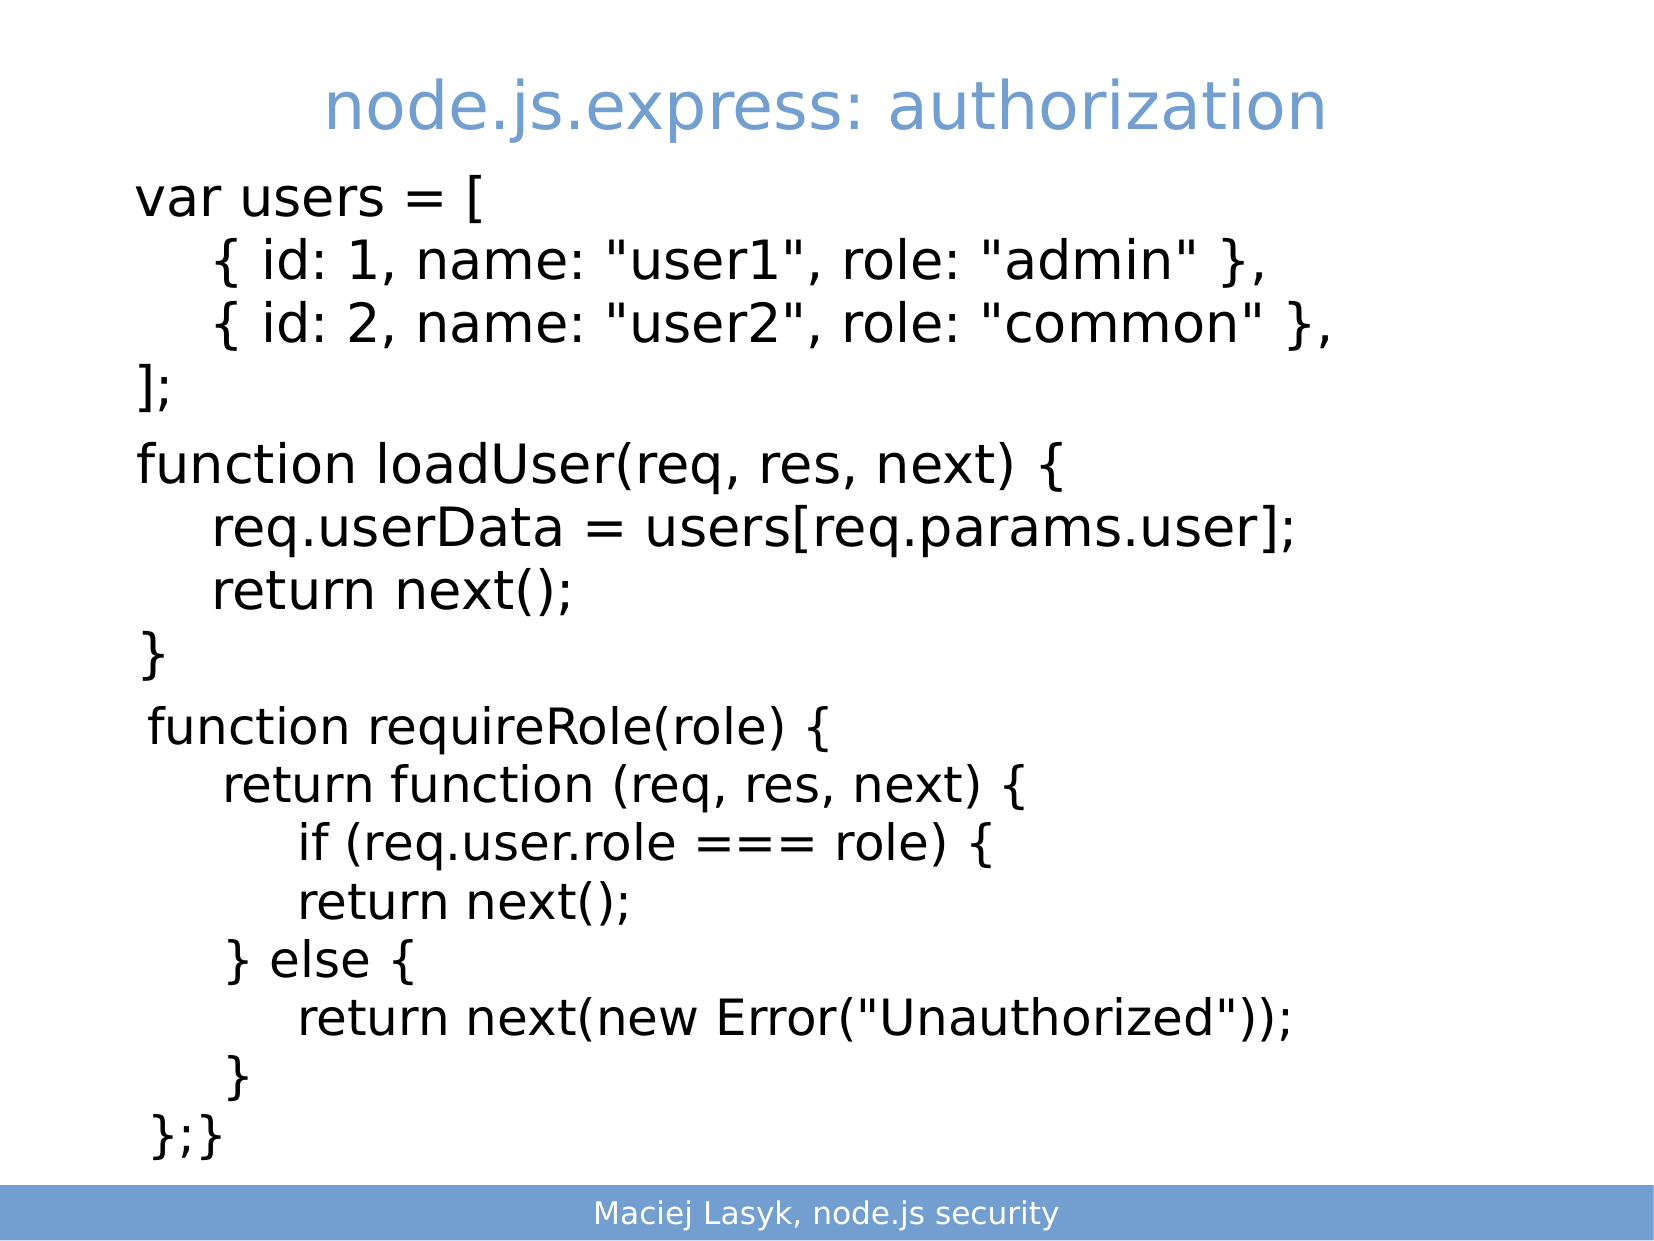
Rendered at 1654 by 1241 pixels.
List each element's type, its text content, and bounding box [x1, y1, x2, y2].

text_box function requireRole(role) { return function (req, res, next) { if (req.user.role === role) { return next(); } else { return next(new Error("Unauthorized")); } };} [132, 690, 1654, 1172]
text_box [0, 1185, 1654, 1241]
text_box function loadUser(req, res, next) { req.userData = users[req.params.user]; return next(); } [121, 426, 1654, 694]
text_box Maciej Lasyk, node.js security [578, 1188, 1076, 1240]
text_box var users = [ { id: 1, name: "user1", role: "admin" }, { id: 2, name: "user2", role: "common" }, ]; [120, 159, 1523, 426]
text_box node.js.express: authorization [308, 60, 1345, 153]
